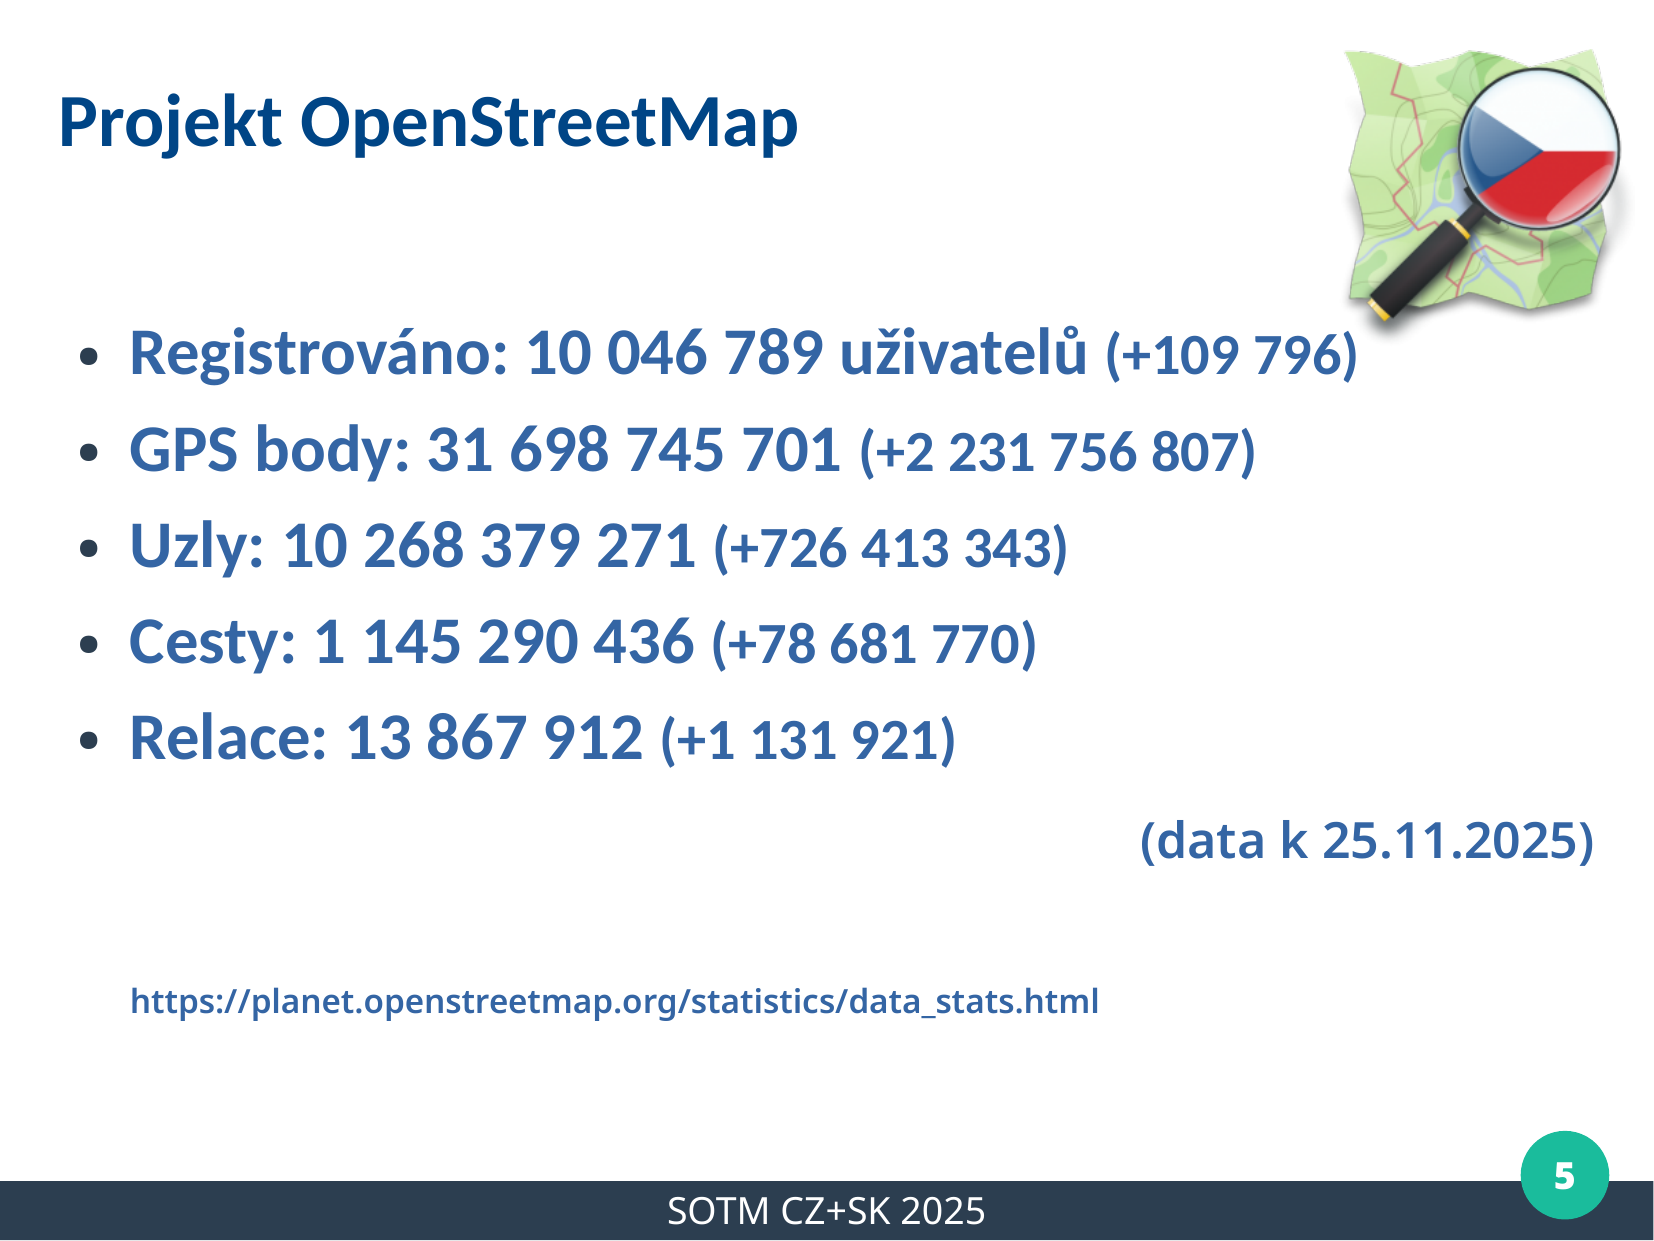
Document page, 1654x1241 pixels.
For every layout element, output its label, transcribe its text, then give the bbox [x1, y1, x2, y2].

picture [1334, 49, 1635, 350]
list Registrováno: 10 046 789 uživatelů (+109 796) GPS body: 31 698 745 701 (+2 231 756 807) Uzly: 10 268 379 271 (+726 413 343) Cesty: 1 145 290 436 (+78 681 770) Relace: 13 867 912 (+1 131 921) (data k 25.11.2025) https://planet.openstreetmap.org/statistics/data_stats.html [59, 324, 1595, 1152]
title Projekt OpenStreetMap [59, 49, 1347, 207]
